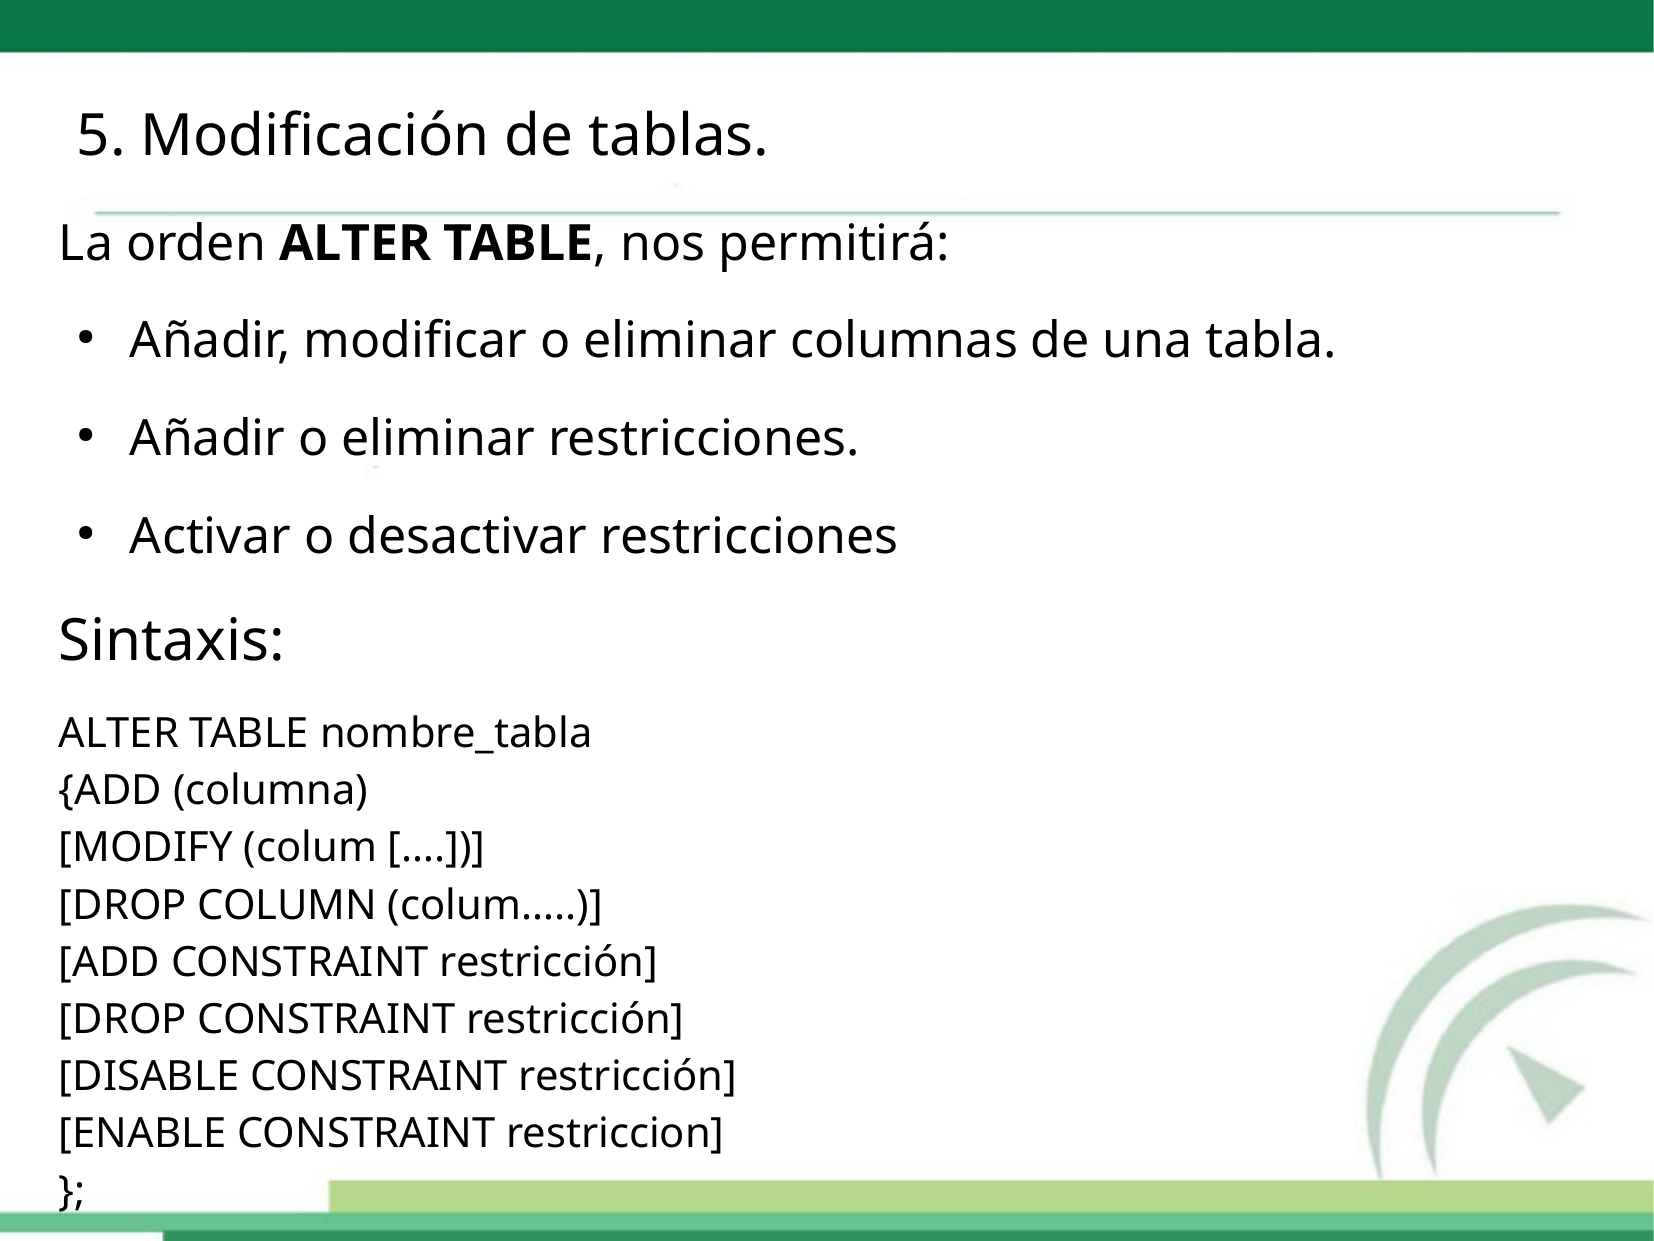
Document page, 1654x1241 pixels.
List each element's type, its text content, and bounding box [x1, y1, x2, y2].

title 5. Modificación de tablas. [76, 29, 1625, 206]
list La orden ALTER TABLE, nos permitirá: Añadir, modificar o eliminar columnas de una tabla. Añadir o eliminar restricciones. Activar o desactivar restricciones Sintaxis: ALTER TABLE nombre_tabla {ADD (columna) [MODIFY (colum [….])] [DROP COLUMN (colum…..)] [ADD CONSTRAINT restricción] [DROP CONSTRAINT restricción] [DISABLE CONSTRAINT restricción] [ENABLE CONSTRAINT restriccion] }; [59, 206, 1625, 1107]
picture [0, 0, 1654, 1241]
